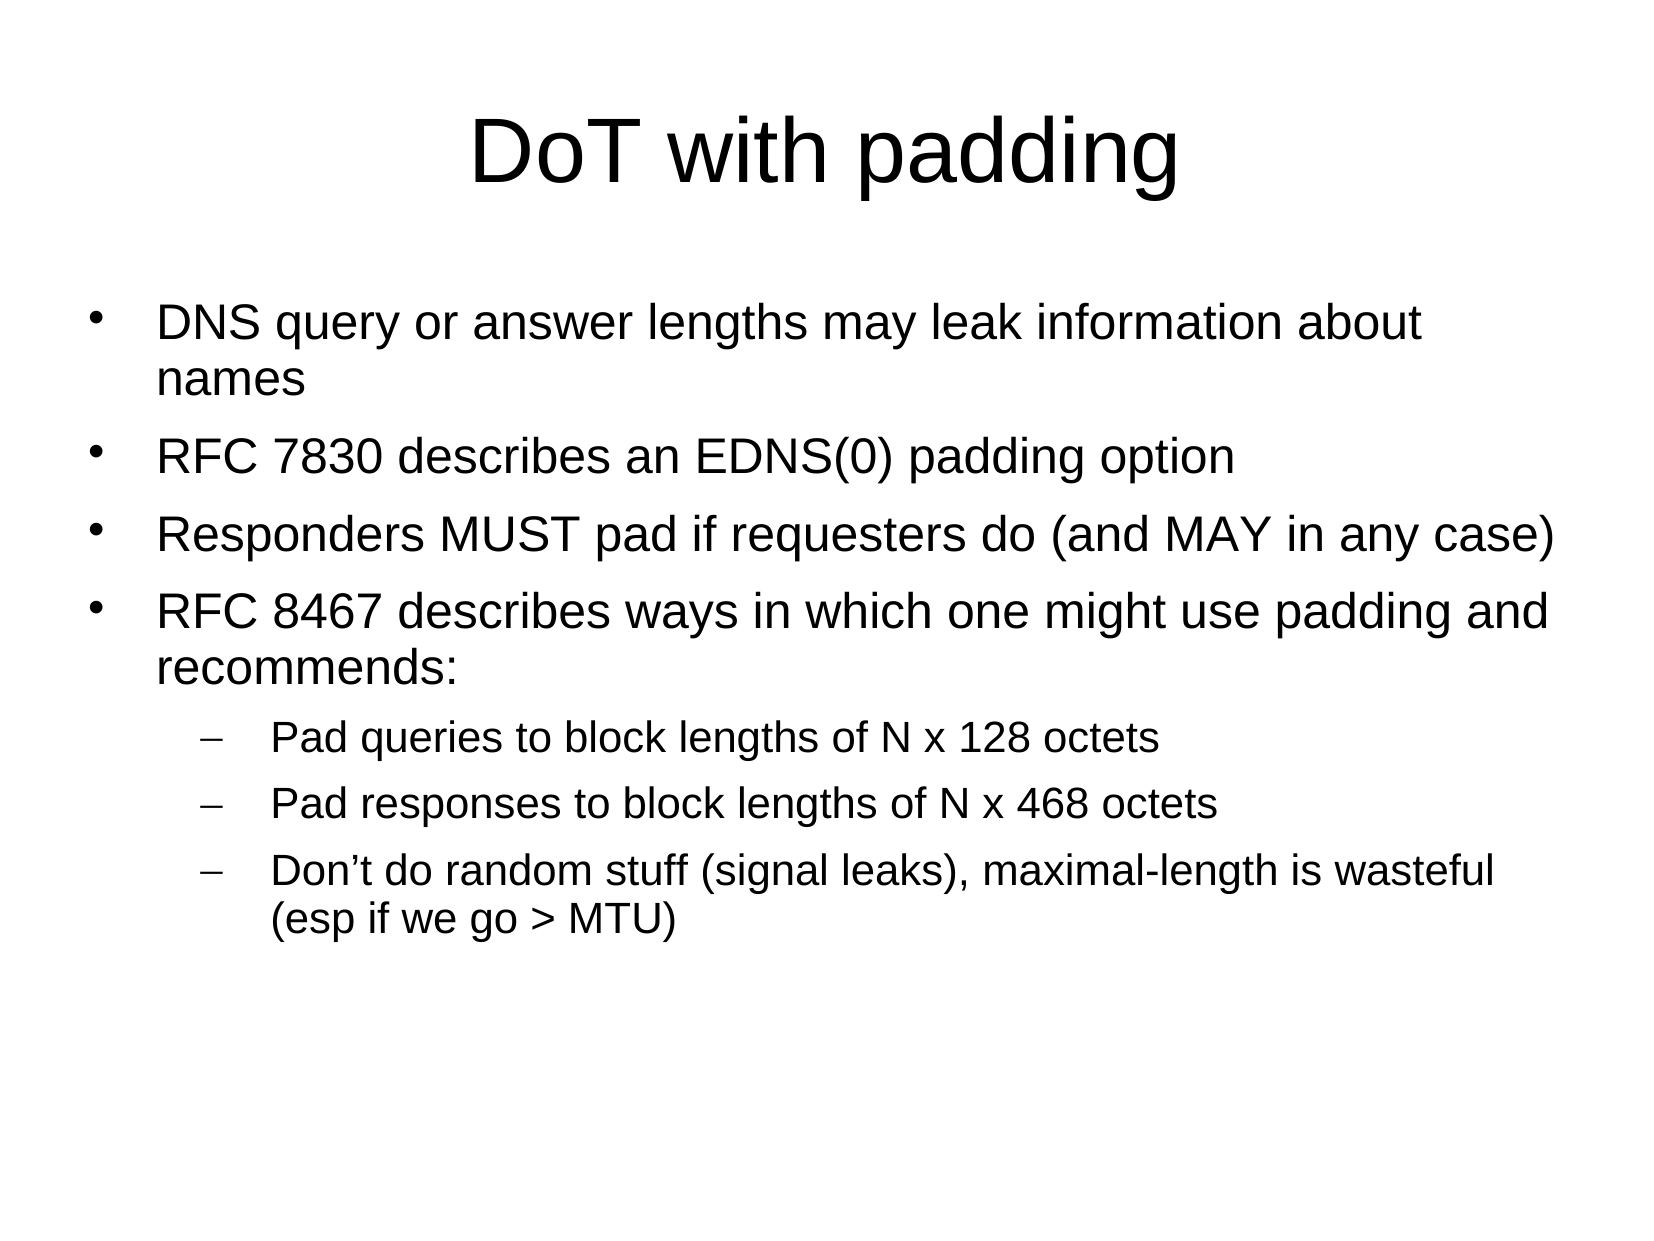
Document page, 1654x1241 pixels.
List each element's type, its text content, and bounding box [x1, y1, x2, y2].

list DNS query or answer lengths may leak information about names RFC 7830 describes an EDNS(0) padding option Responders MUST pad if requesters do (and MAY in any case) RFC 8467 describes ways in which one might use padding and recommends: Pad queries to block lengths of N x 128 octets Pad responses to block lengths of N x 468 octets Don’t do random stuff (signal leaks), maximal-length is wasteful (esp if we go > MTU) [88, 290, 1575, 1009]
title DoT with padding [82, 49, 1570, 256]
